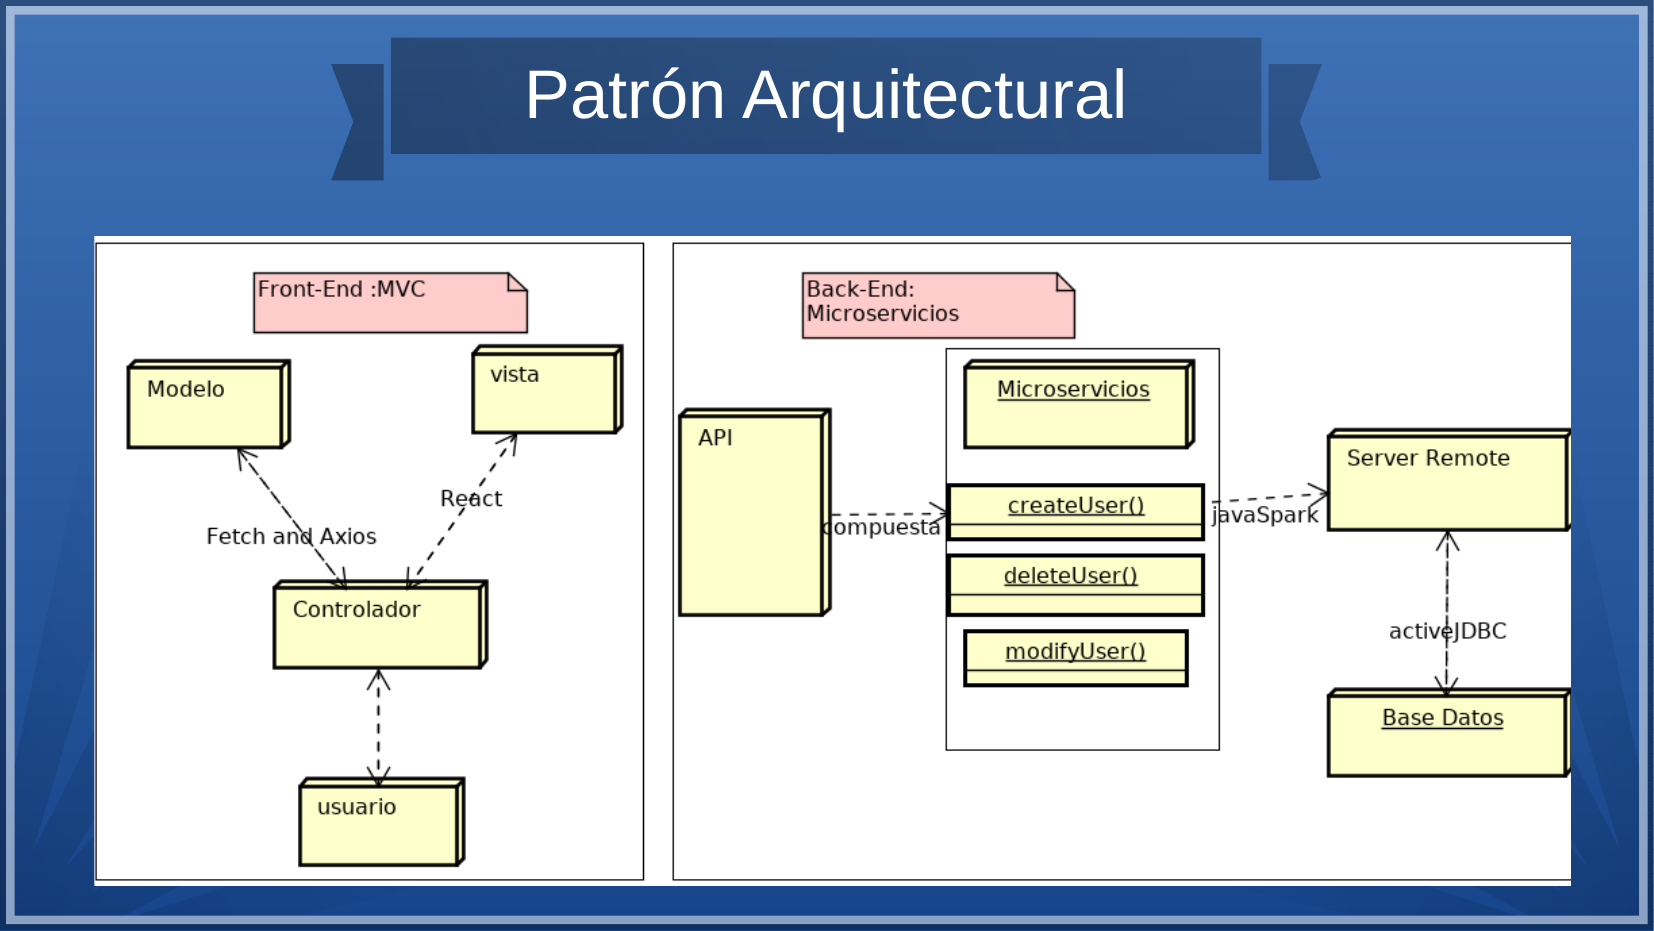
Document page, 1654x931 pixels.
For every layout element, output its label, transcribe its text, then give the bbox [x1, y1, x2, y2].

title Patrón Arquitectural [389, 35, 1264, 154]
picture [94, 236, 1571, 886]
